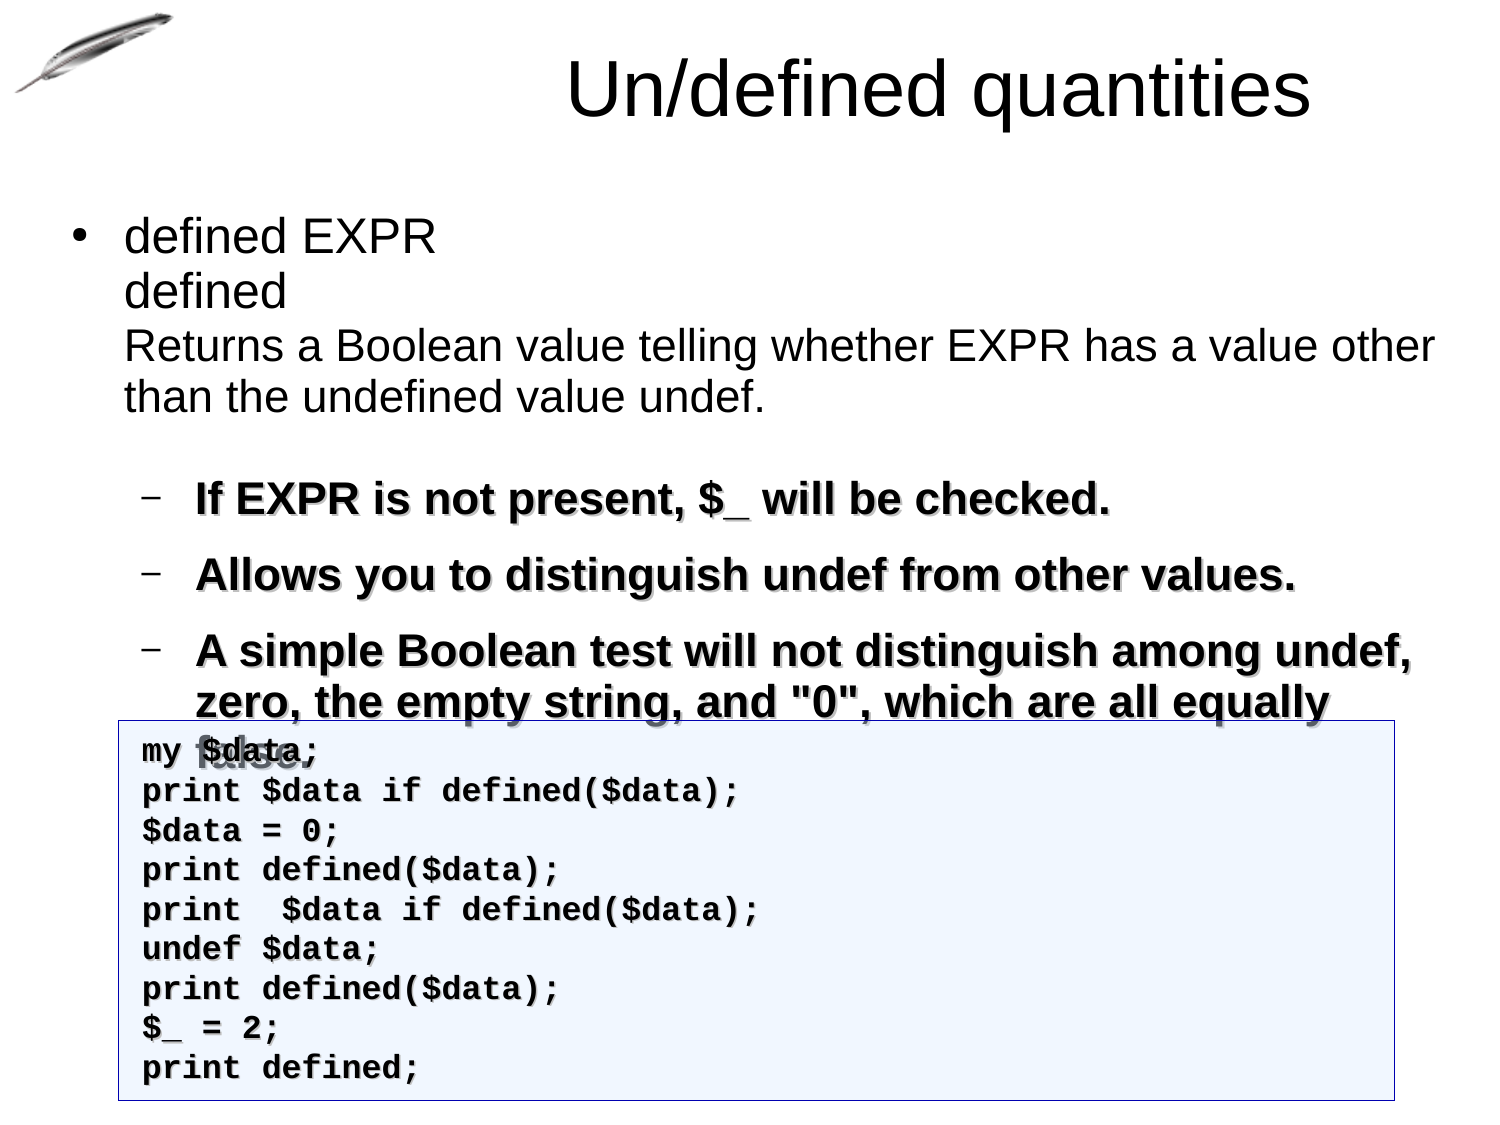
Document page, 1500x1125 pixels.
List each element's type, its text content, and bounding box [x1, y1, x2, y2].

picture [11, 11, 179, 95]
list defined EXPR defined Returns a Boolean value telling whether EXPR has a value other than the undefined value undef. If EXPR is not present, $_ will be checked. Allows you to distinguish undef from other values. A simple Boolean test will not distinguish among undef, zero, the empty string, and "0", which are all equally false. [53, 207, 1447, 1084]
text_box my $data; print $data if defined($data); $data = 0; print defined($data); print $data if defined($data); undef $data; print defined($data); $_ = 2; print defined; [118, 720, 1394, 1101]
title Un/defined quantities [419, 0, 1459, 179]
